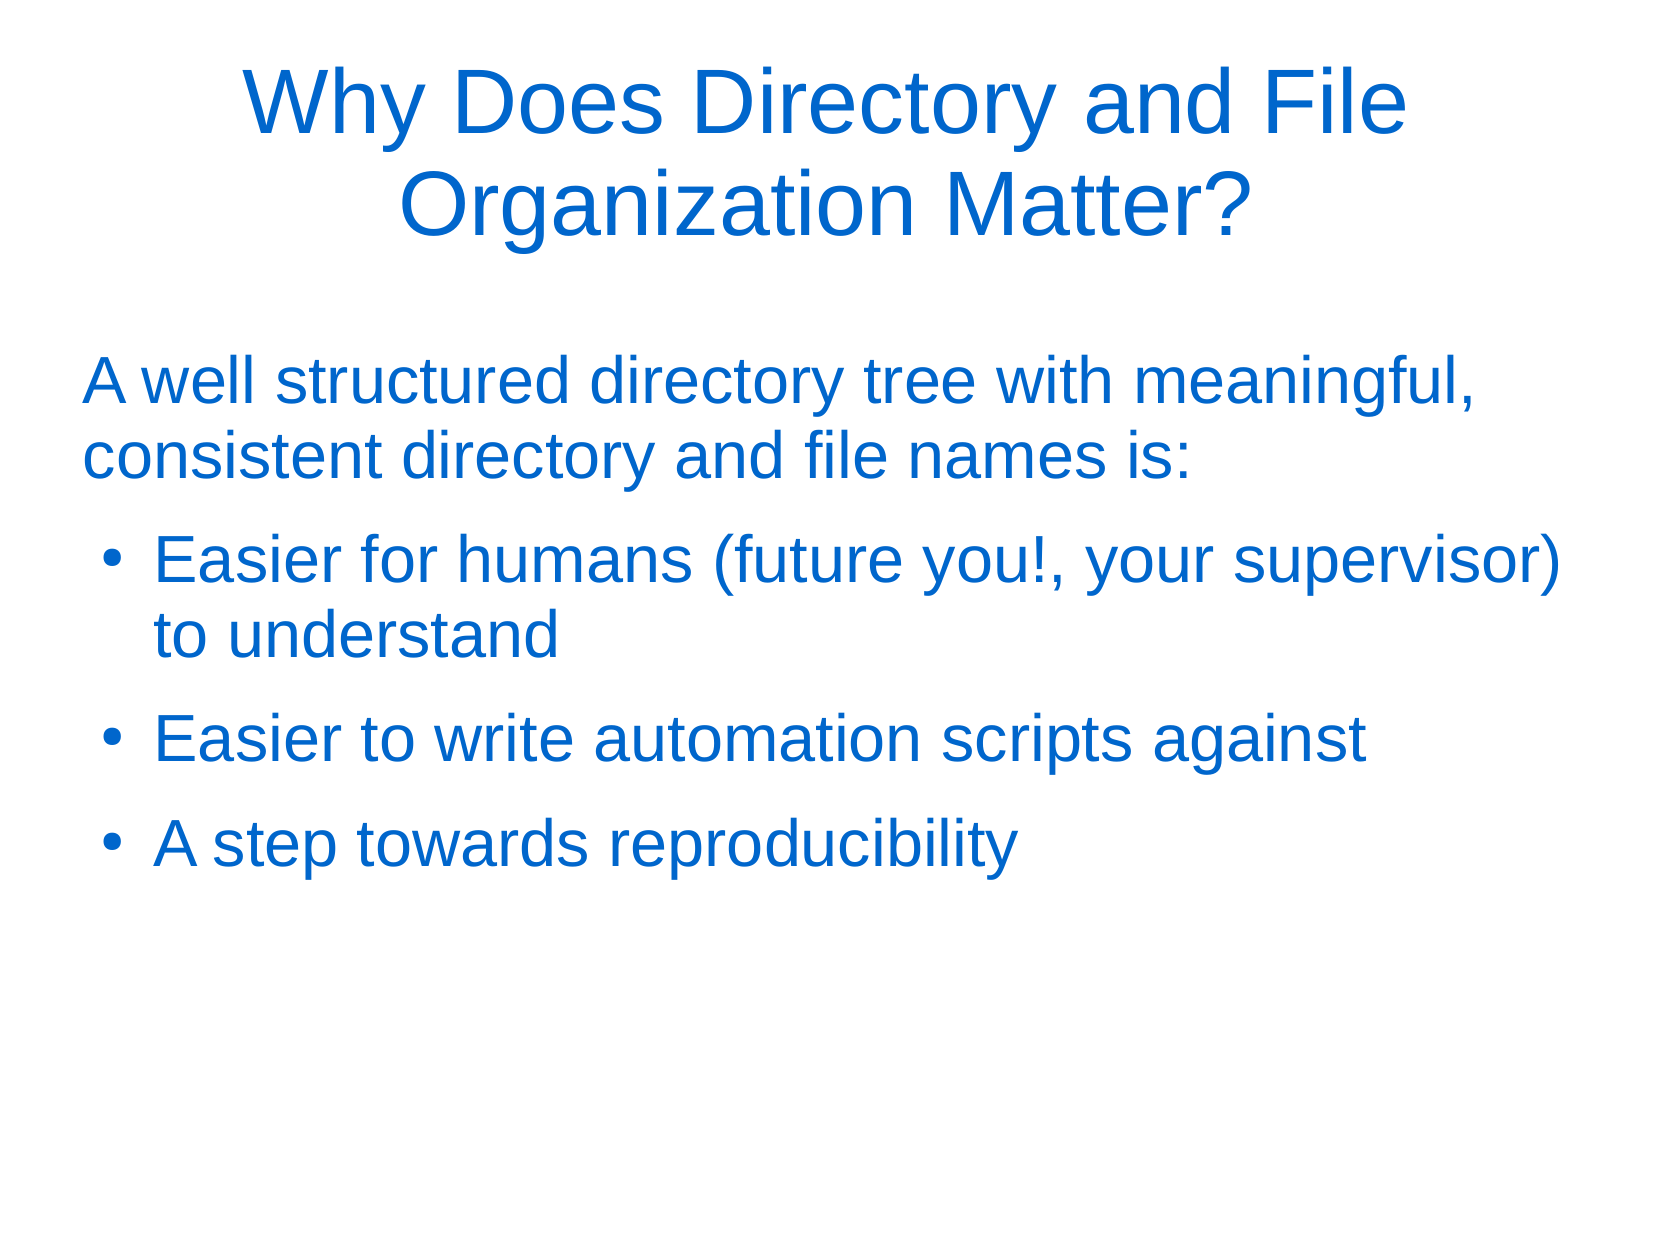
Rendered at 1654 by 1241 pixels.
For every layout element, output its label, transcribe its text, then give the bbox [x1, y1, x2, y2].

list A well structured directory tree with meaningful, consistent directory and file names is: Easier for humans (future you!, your supervisor) to understand Easier to write automation scripts against A step towards reproducibility [82, 343, 1571, 1063]
title Why Does Directory and File Organization Matter? [82, 49, 1571, 257]
